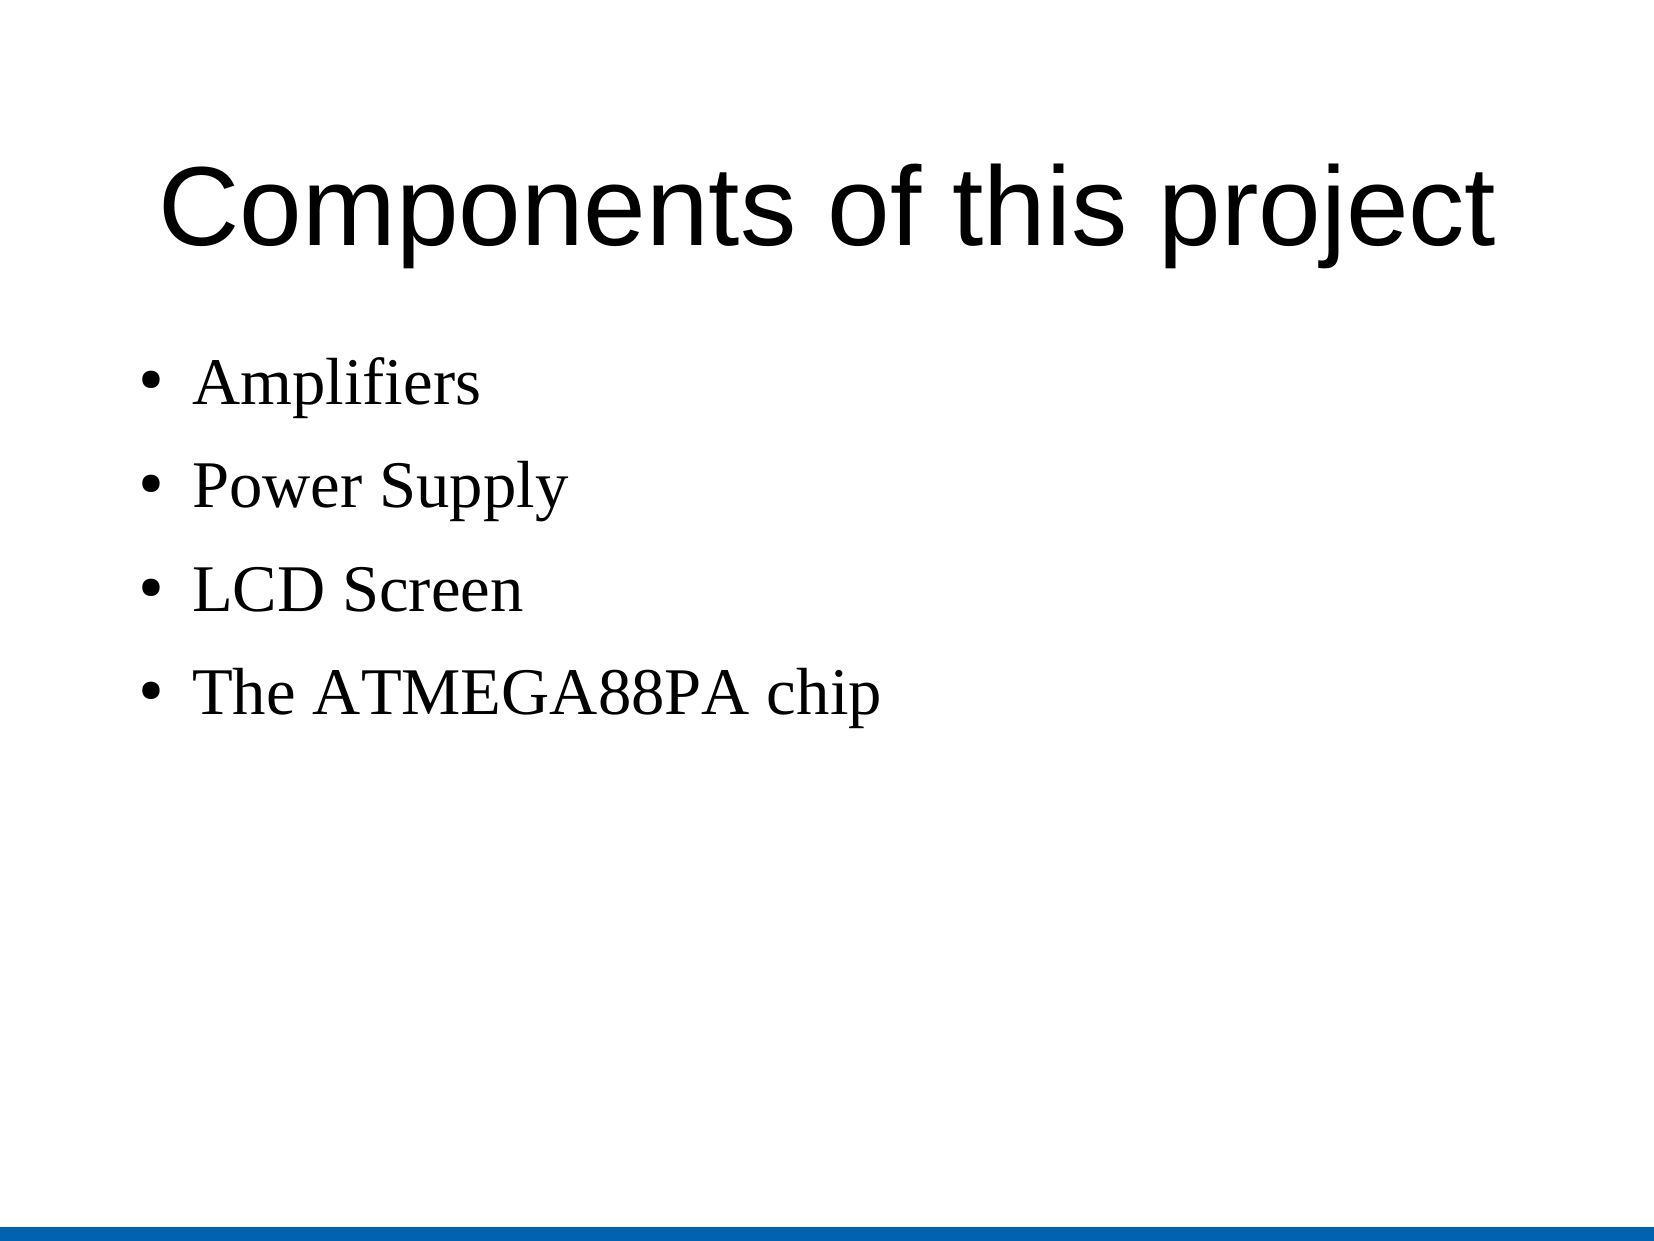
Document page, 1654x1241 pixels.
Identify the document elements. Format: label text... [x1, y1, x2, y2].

list Amplifiers Power Supply LCD Screen The ATMEGA88PA chip [121, 344, 1534, 1112]
title Components of this project [121, 102, 1534, 310]
